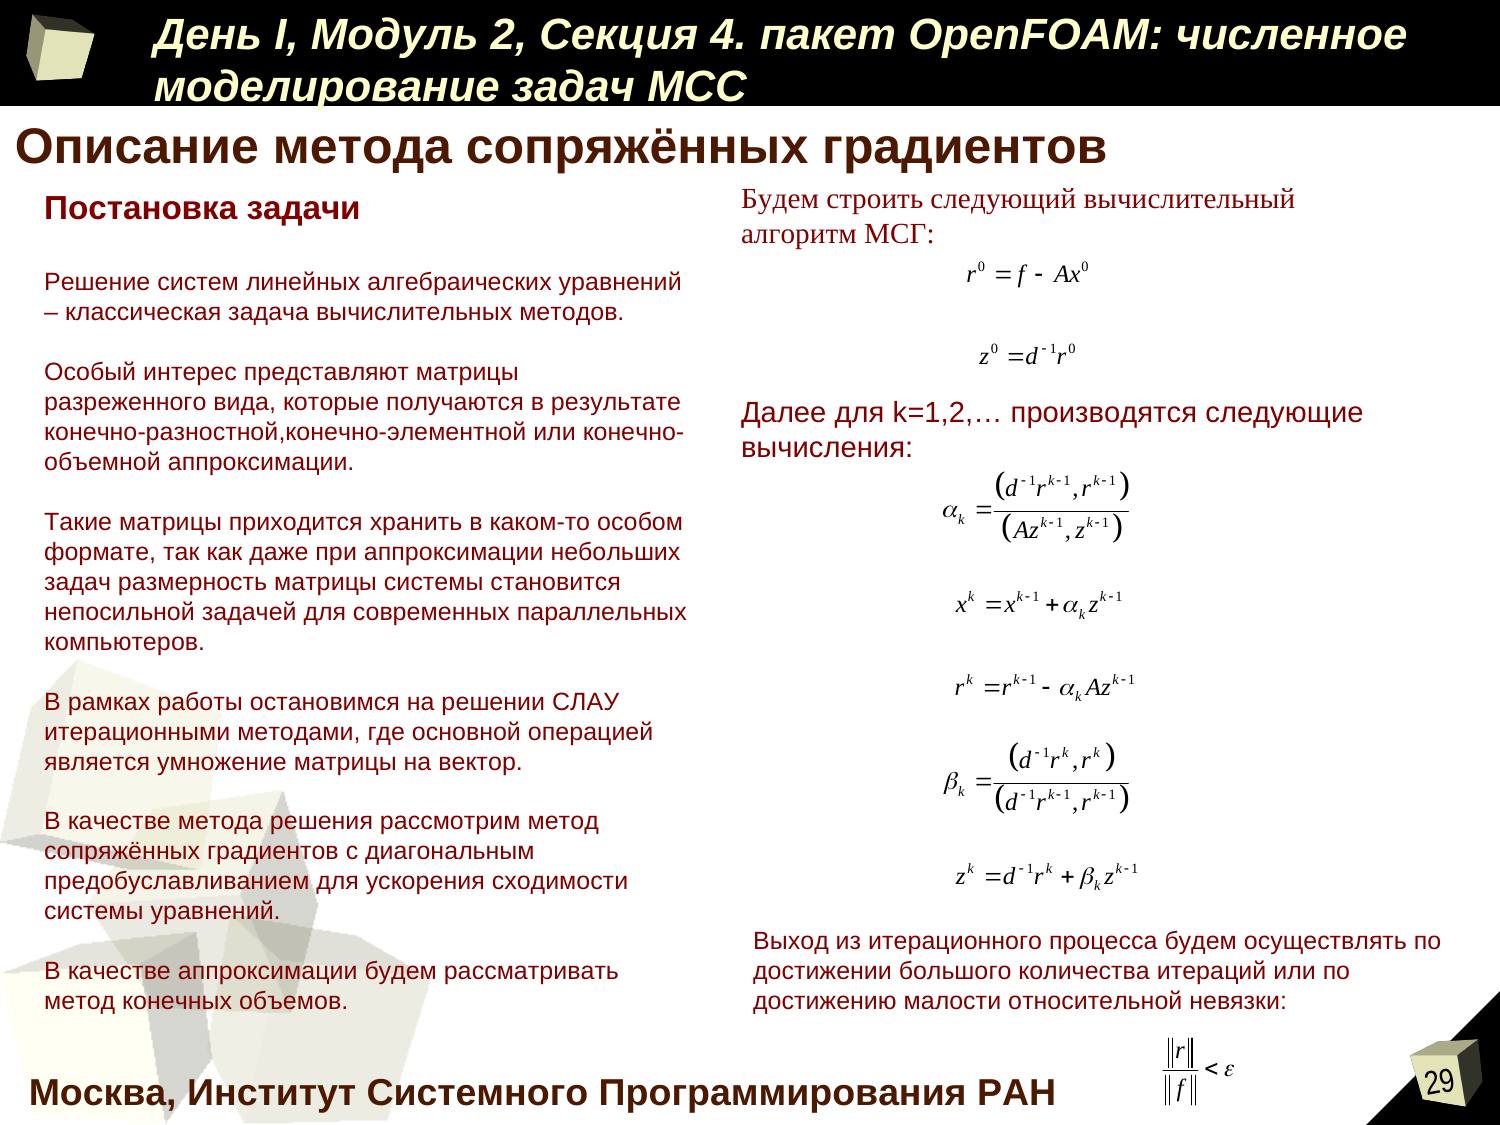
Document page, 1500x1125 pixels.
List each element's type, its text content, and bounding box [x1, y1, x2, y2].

chart [950, 586, 1128, 626]
picture [423, 1088, 433, 1102]
text_box Далее для k=1,2,… производятся следующие вычисления: [726, 385, 1435, 471]
chart [939, 739, 1133, 828]
text_box Постановка задачи Решение систем линейных алгебраических уравнений – классическая задача вычислительных методов. Особый интерес представляют матрицы разреженного вида, которые получаются в результате конечно-разностной,конечно-элементной или конечно-объемной аппроксимации. Такие матрицы приходится хранить в каком-то особом формате, так как даже при аппроксимации небольших задач размерность матрицы системы становится непосильной задачей для современных параллельных компьютеров. В рамках работы остановимся на решении СЛАУ итерационными методами, где основной операцией является умножение матрицы на вектор. В качестве метода решения рассмотрим метод сопряжённых градиентов с диагональным предобуславливанием для ускорения сходимости системы уравнений. В качестве аппроксимации будем рассматривать метод конечных объемов. [29, 187, 703, 1023]
text_box Описание метода сопряжённых градиентов [0, 106, 1500, 187]
chart [962, 257, 1094, 293]
chart [939, 471, 1133, 556]
chart [974, 338, 1081, 371]
text_box Будем строить следующий вычислительный алгоритм МСГ: [726, 187, 1429, 257]
chart [950, 857, 1143, 897]
chart [950, 668, 1140, 708]
text_box Выход из итерационного процесса будем осуществлять по достижении большого количества итераций или по достижению малости относительной невязки: [738, 916, 1471, 1023]
picture [0, 659, 433, 1125]
chart [1158, 1033, 1241, 1111]
